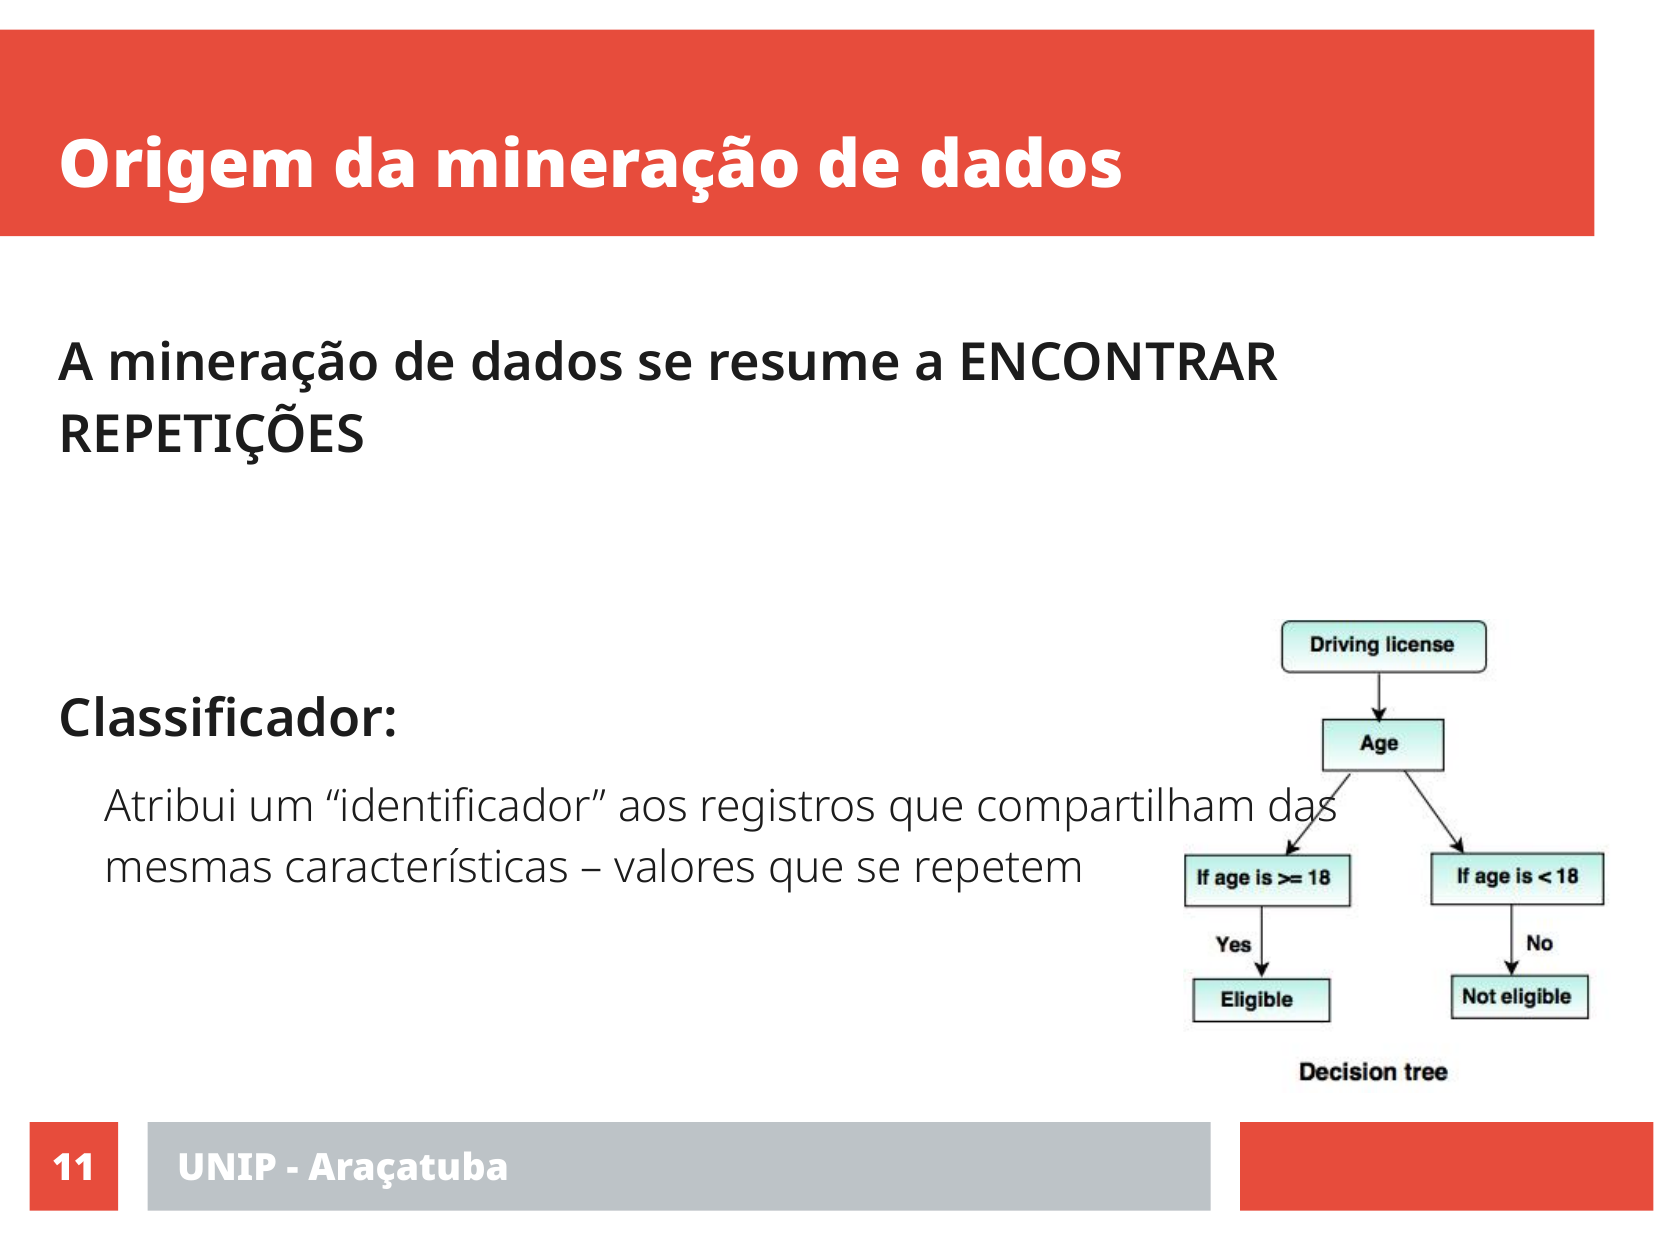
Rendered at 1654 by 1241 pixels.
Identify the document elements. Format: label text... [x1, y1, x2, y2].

title Origem da mineração de dados [59, 59, 1595, 207]
list A mineração de dados se resume a ENCONTRAR REPETIÇÕES Classificador: Atribui um “identificador” aos registros que compartilham das mesmas características – valores que se repetem [59, 324, 1388, 1093]
picture [1388, 619, 1611, 1093]
